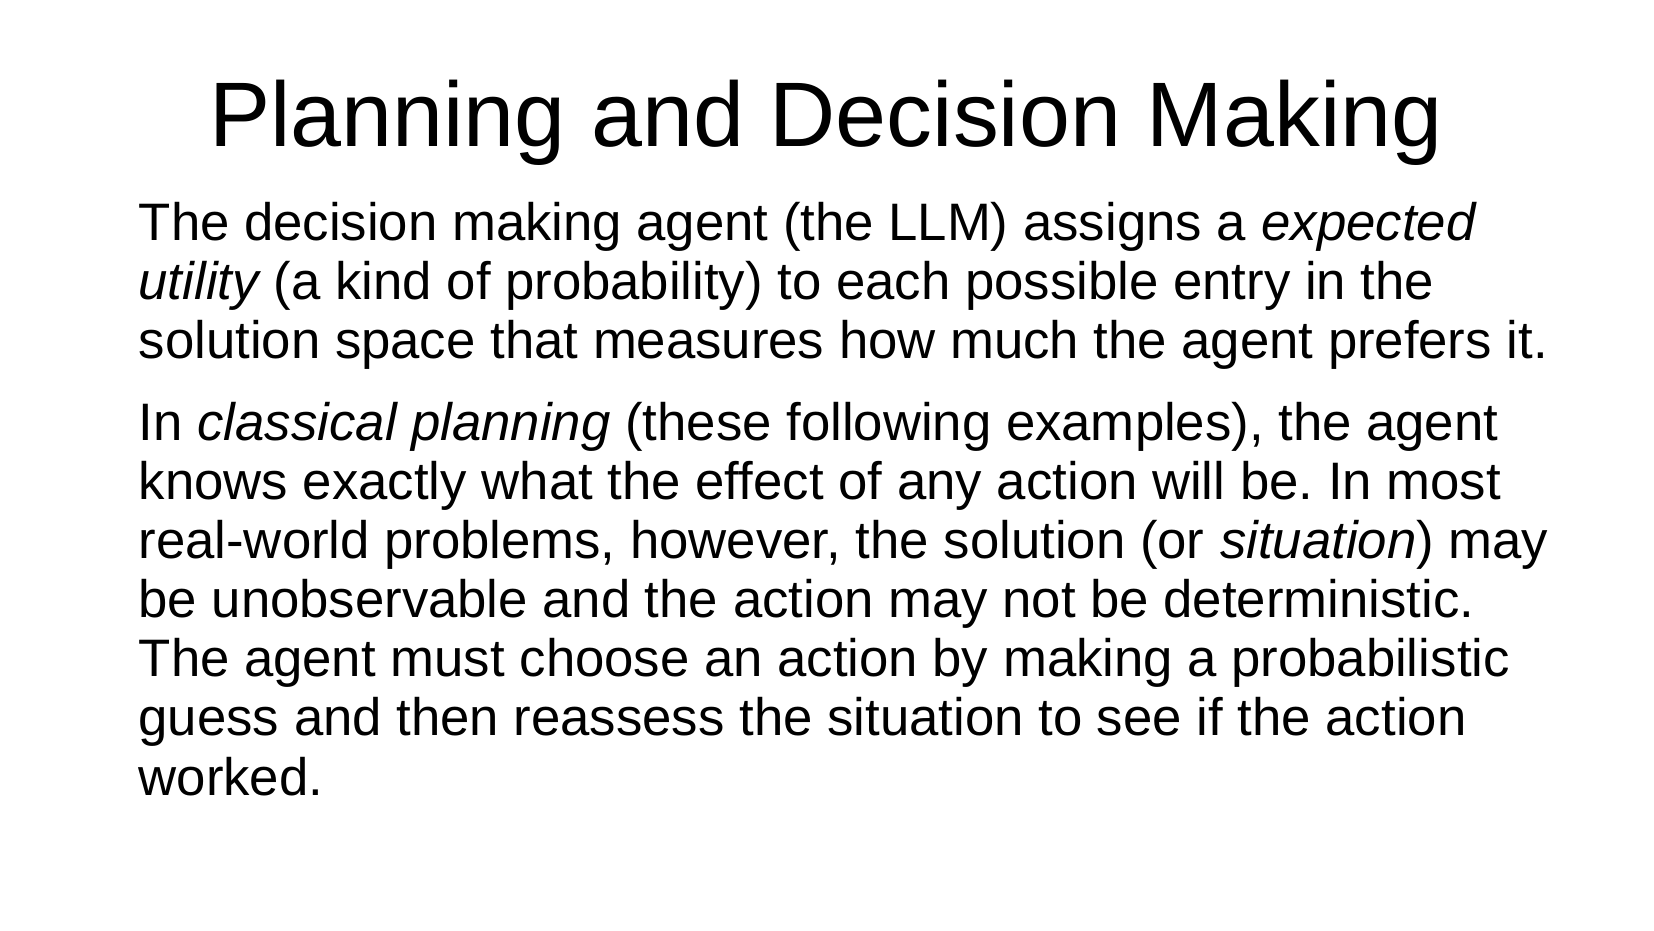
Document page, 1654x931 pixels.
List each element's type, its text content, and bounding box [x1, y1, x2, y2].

title Planning and Decision Making [82, 37, 1571, 192]
list The decision making agent (the LLM) assigns a expected utility (a kind of probability) to each possible entry in the solution space that measures how much the agent prefers it. In classical planning (these following examples), the agent knows exactly what the effect of any action will be. In most real-world problems, however, the solution (or situation) may be unobservable and the action may not be deterministic. The agent must choose an action by making a probabilistic guess and then reassess the situation to see if the action worked. [82, 192, 1571, 891]
